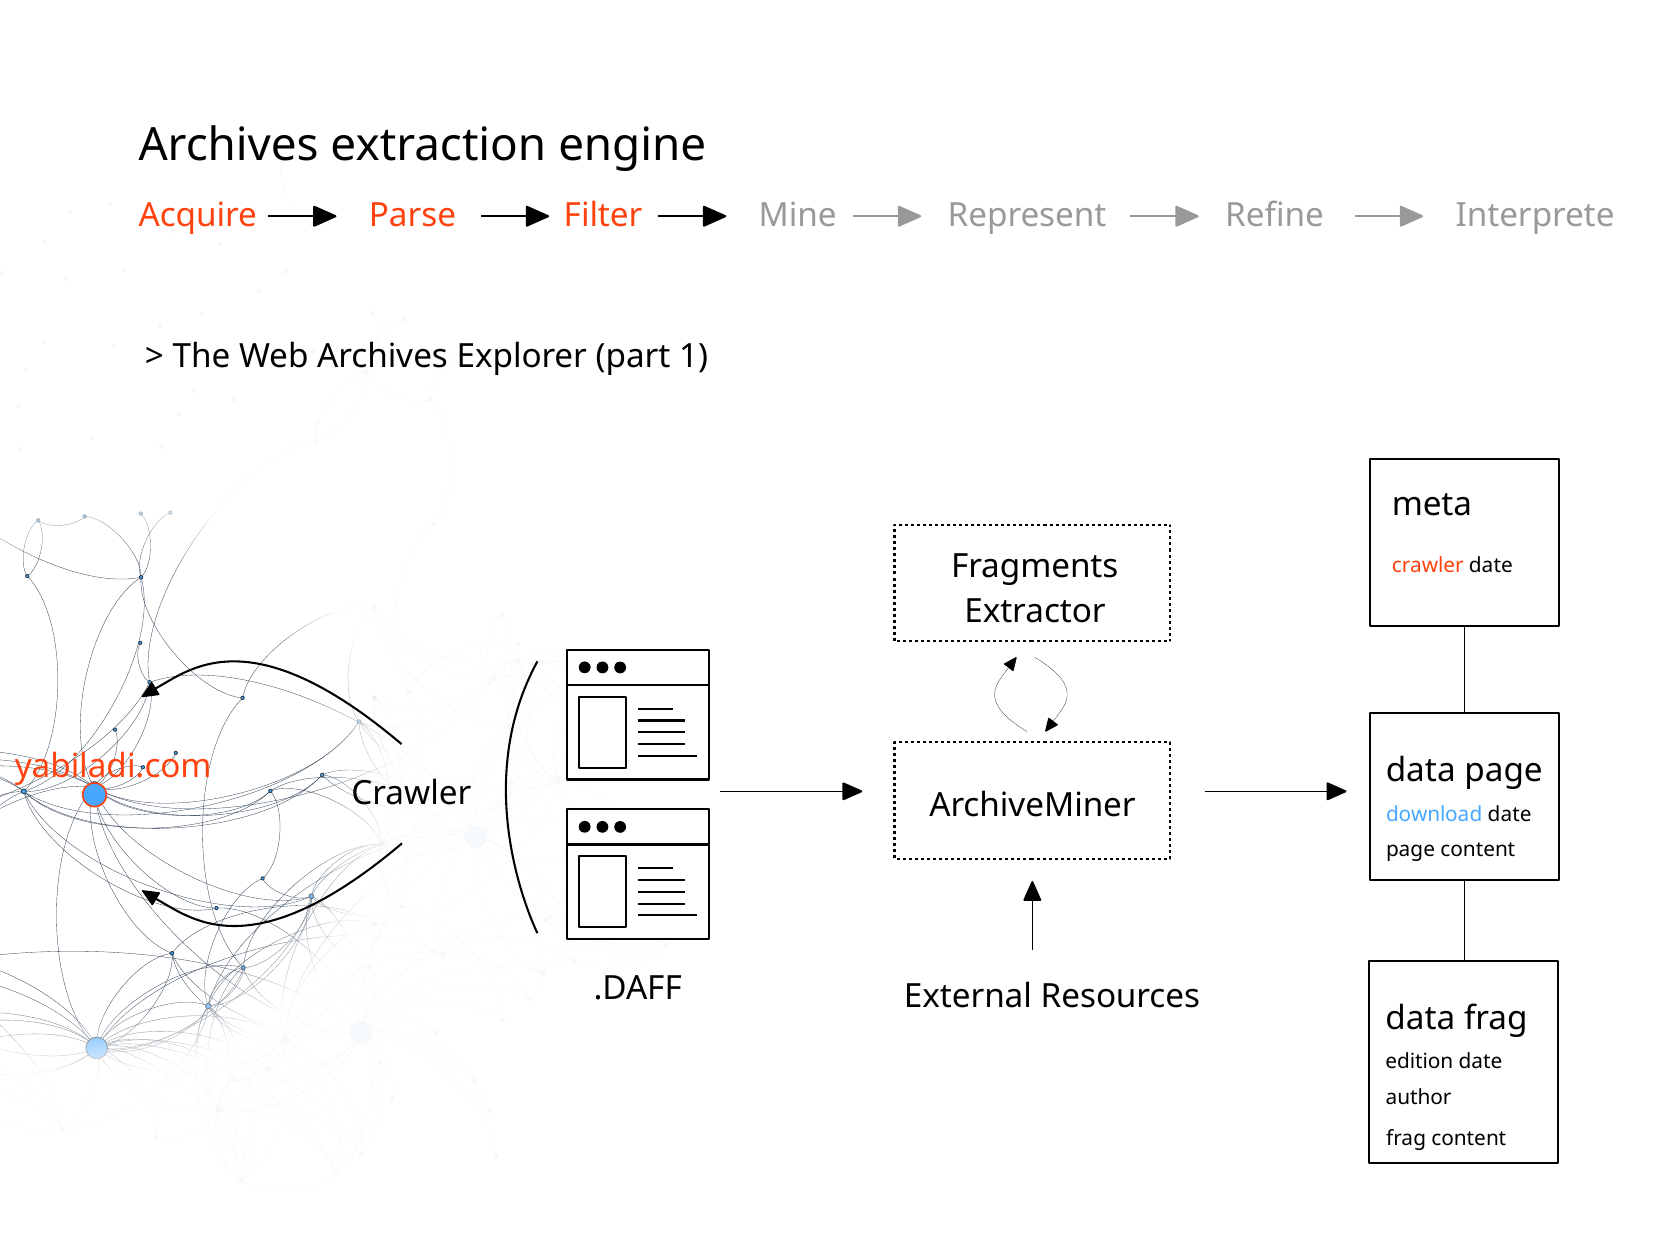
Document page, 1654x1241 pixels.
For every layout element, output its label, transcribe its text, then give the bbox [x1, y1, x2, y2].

text_box author [1370, 1074, 1463, 1115]
text_box ArchiveMiner [914, 774, 1146, 829]
text_box download date [1371, 791, 1545, 831]
text_box [0, 0, 922, 1241]
text_box data frag [1370, 986, 1547, 1041]
text_box Filter [549, 183, 657, 238]
text_box Mine [743, 183, 850, 238]
text_box data page [1371, 738, 1565, 793]
text_box Archives extraction engine [123, 118, 755, 233]
text_box frag content [1371, 1116, 1517, 1156]
text_box Crawler [336, 761, 486, 817]
text_box page content [1371, 831, 1528, 867]
text_box Refine [1210, 183, 1337, 238]
text_box yabiladi.com [0, 734, 195, 783]
text_box edition date [1370, 1039, 1514, 1079]
text_box crawler date [1377, 543, 1527, 583]
text_box Fragments Extractor [936, 534, 1131, 629]
text_box Parse [354, 183, 470, 238]
text_box meta [1377, 472, 1495, 527]
text_box External Resources [889, 964, 1213, 1020]
text_box Interprete [1440, 183, 1621, 238]
text_box > The Web Archives Explorer (part 1) [130, 324, 709, 380]
text_box .DAFF [578, 956, 699, 1012]
text_box Represent [932, 183, 1121, 238]
text_box Acquire [123, 183, 272, 238]
